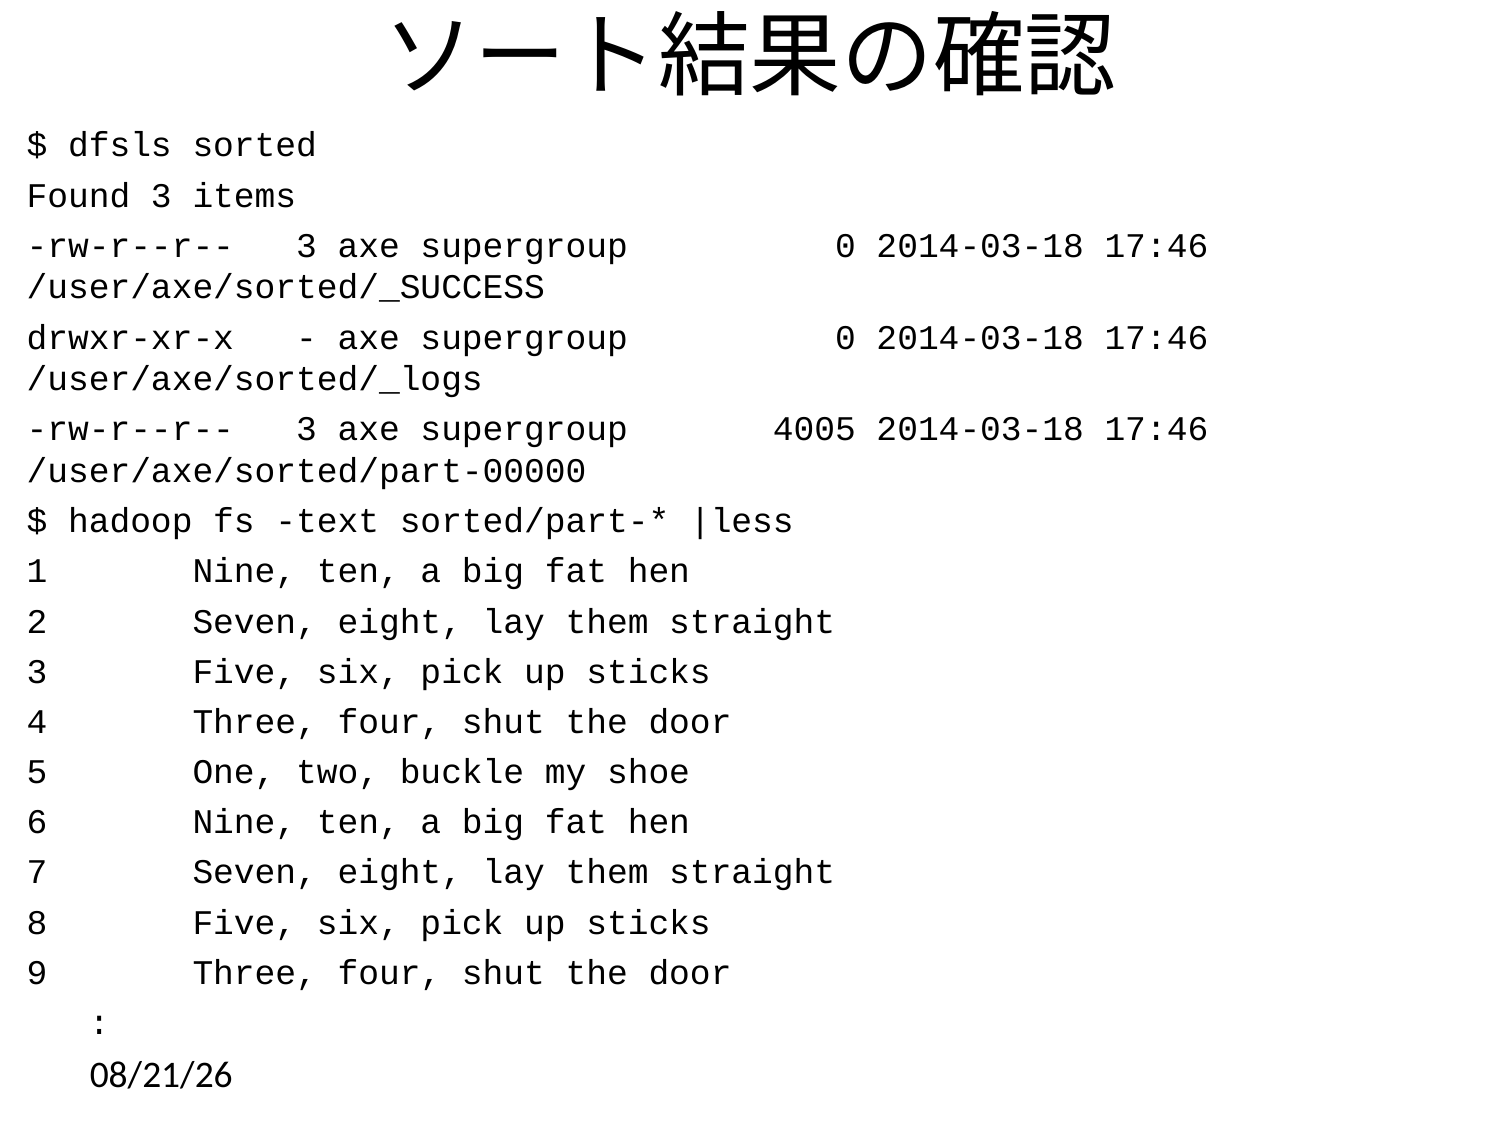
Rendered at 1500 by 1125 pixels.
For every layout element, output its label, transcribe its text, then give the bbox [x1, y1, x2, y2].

title ソート結果の確認 [75, 0, 1426, 114]
list $ dfsls sorted Found 3 items -rw-r--r-- 3 axe supergroup 0 2014-03-18 17:46 /user/axe/sorted/_SUCCESS drwxr-xr-x - axe supergroup 0 2014-03-18 17:46 /user/axe/sorted/_logs -rw-r--r-- 3 axe supergroup 4005 2014-03-18 17:46 /user/axe/sorted/part-00000 $ hadoop fs -text sorted/part-* |less 1 Nine, ten, a big fat hen 2 Seven, eight, lay them straight 3 Five, six, pick up sticks 4 Three, four, shut the door 5 One, two, buckle my shoe 6 Nine, ten, a big fat hen 7 Seven, eight, lay them straight 8 Five, six, pick up sticks 9 Three, four, shut the door : [11, 114, 1500, 1052]
